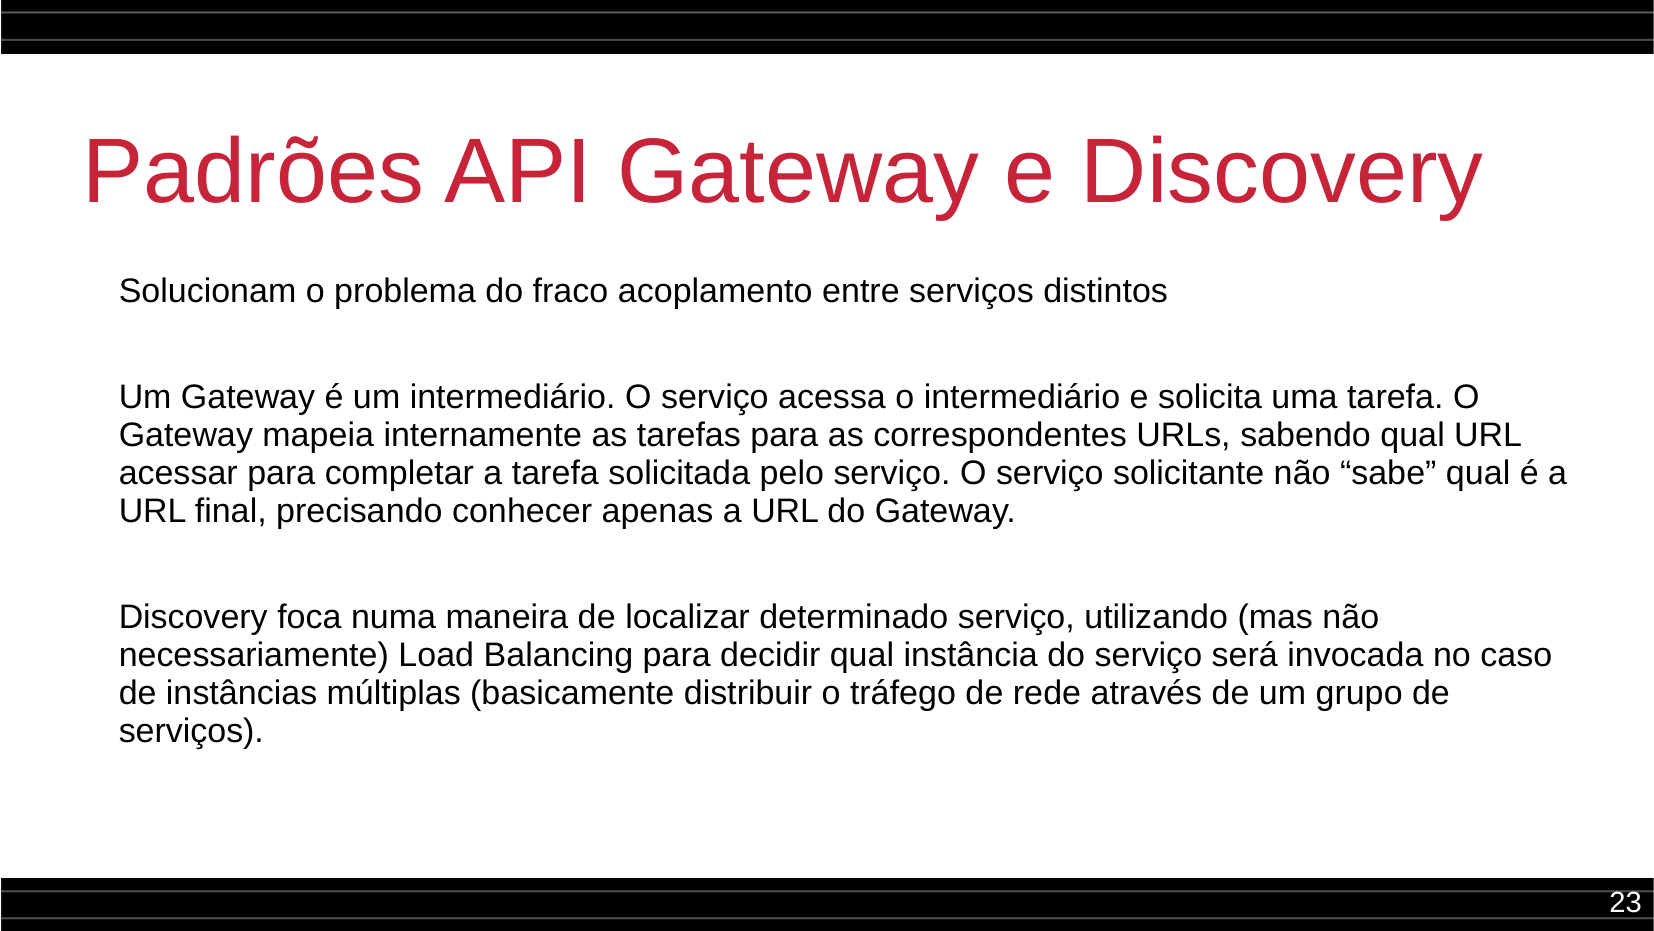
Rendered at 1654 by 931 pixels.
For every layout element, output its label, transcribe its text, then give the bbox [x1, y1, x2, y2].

title Padrões API Gateway e Discovery [82, 92, 1571, 249]
list Solucionam o problema do fraco acoplamento entre serviços distintos Um Gateway é um intermediário. O serviço acessa o intermediário e solicita uma tarefa. O Gateway mapeia internamente as tarefas para as correspondentes URLs, sabendo qual URL acessar para completar a tarefa solicitada pelo serviço. O serviço solicitante não “sabe” qual é a URL final, precisando conhecer apenas a URL do Gateway. Discovery foca numa maneira de localizar determinado serviço, utilizando (mas não necessariamente) Load Balancing para decidir qual instância do serviço será invocada no caso de instâncias múltiplas (basicamente distribuir o tráfego de rede através de um grupo de serviços). [82, 271, 1571, 758]
picture [1, 0, 1654, 54]
picture [1, 878, 1654, 931]
